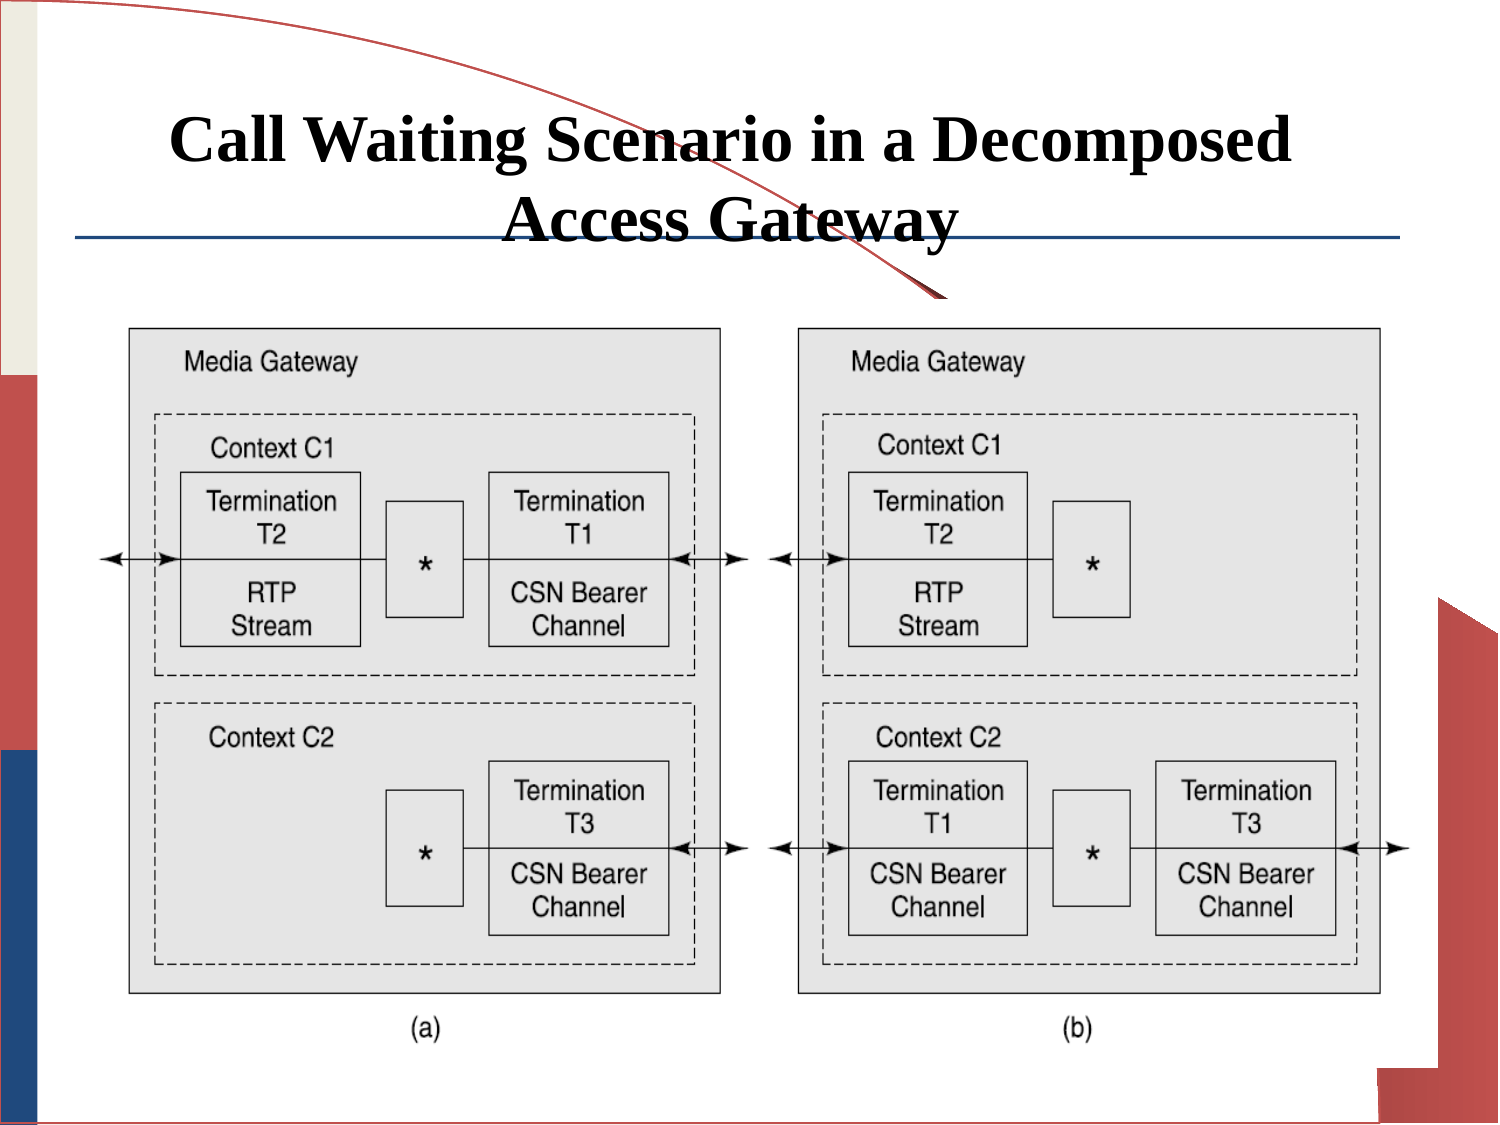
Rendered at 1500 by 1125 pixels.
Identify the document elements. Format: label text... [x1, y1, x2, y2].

text_box Call Waiting Scenario in a Decomposed Access Gateway [62, 87, 1400, 263]
picture [75, 299, 1438, 1068]
